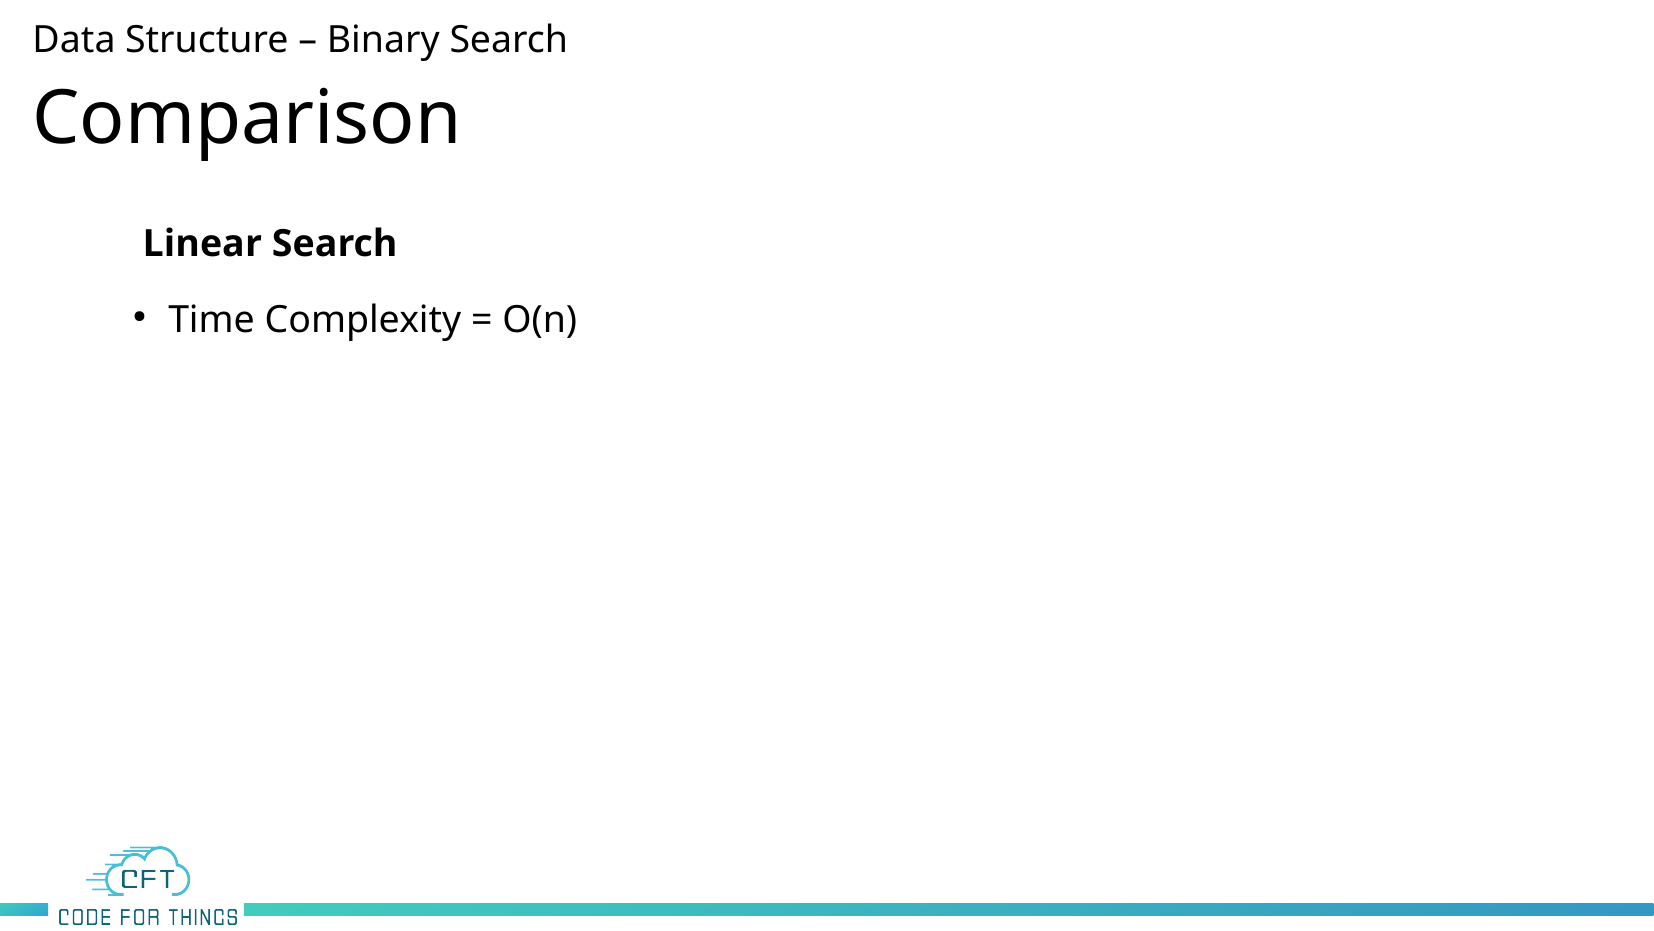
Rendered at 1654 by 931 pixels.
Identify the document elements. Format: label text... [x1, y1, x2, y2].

title Data Structure – Binary Search Comparison [32, 12, 1184, 166]
text_box Linear Search Time Complexity = O(n) [118, 183, 792, 329]
picture [59, 846, 237, 925]
